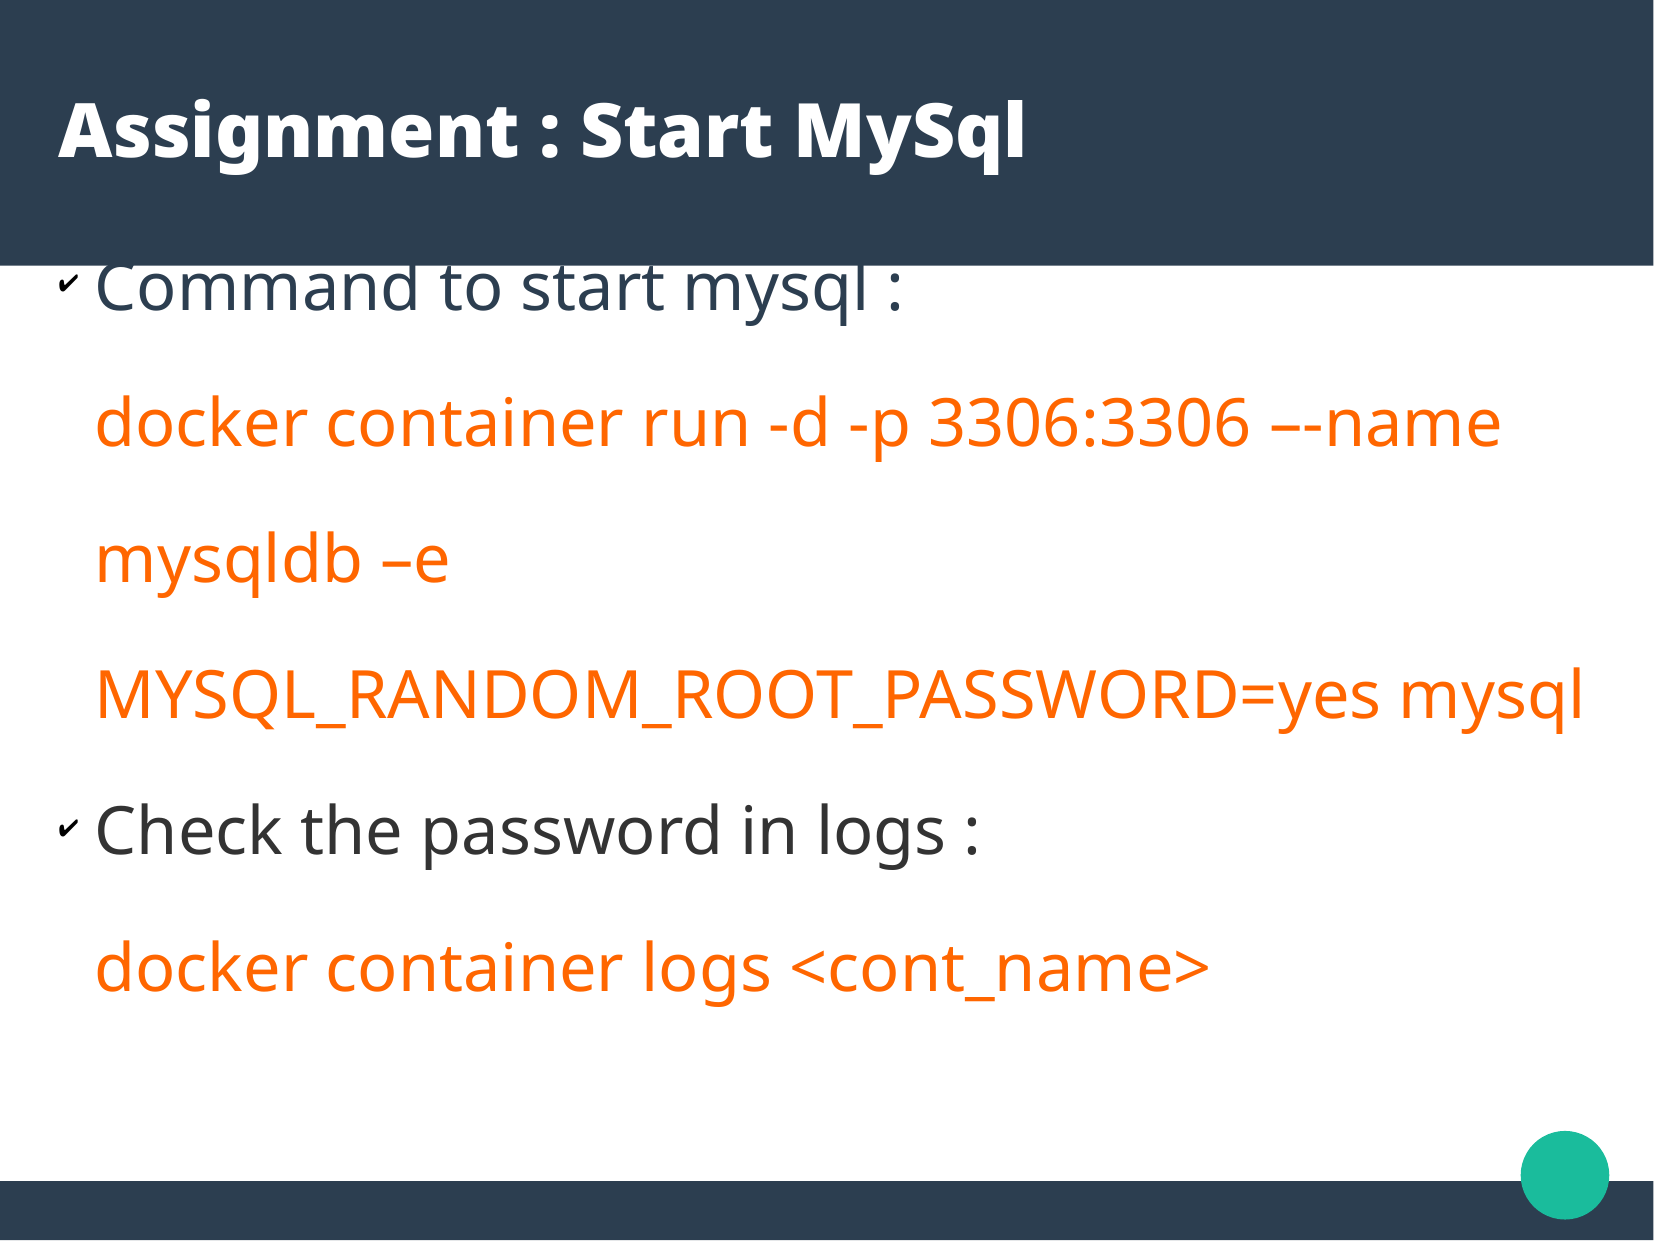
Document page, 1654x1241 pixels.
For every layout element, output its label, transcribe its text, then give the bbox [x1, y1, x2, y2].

title Assignment : Start MySql [59, 40, 1595, 216]
subtitle Command to start mysql : docker container run -d -p 3306:3306 –-name mysqldb –e MYSQL_RANDOM_ROOT_PASSWORD=yes mysql Check the password in logs : docker container logs <cont_name> [59, 232, 1595, 1241]
